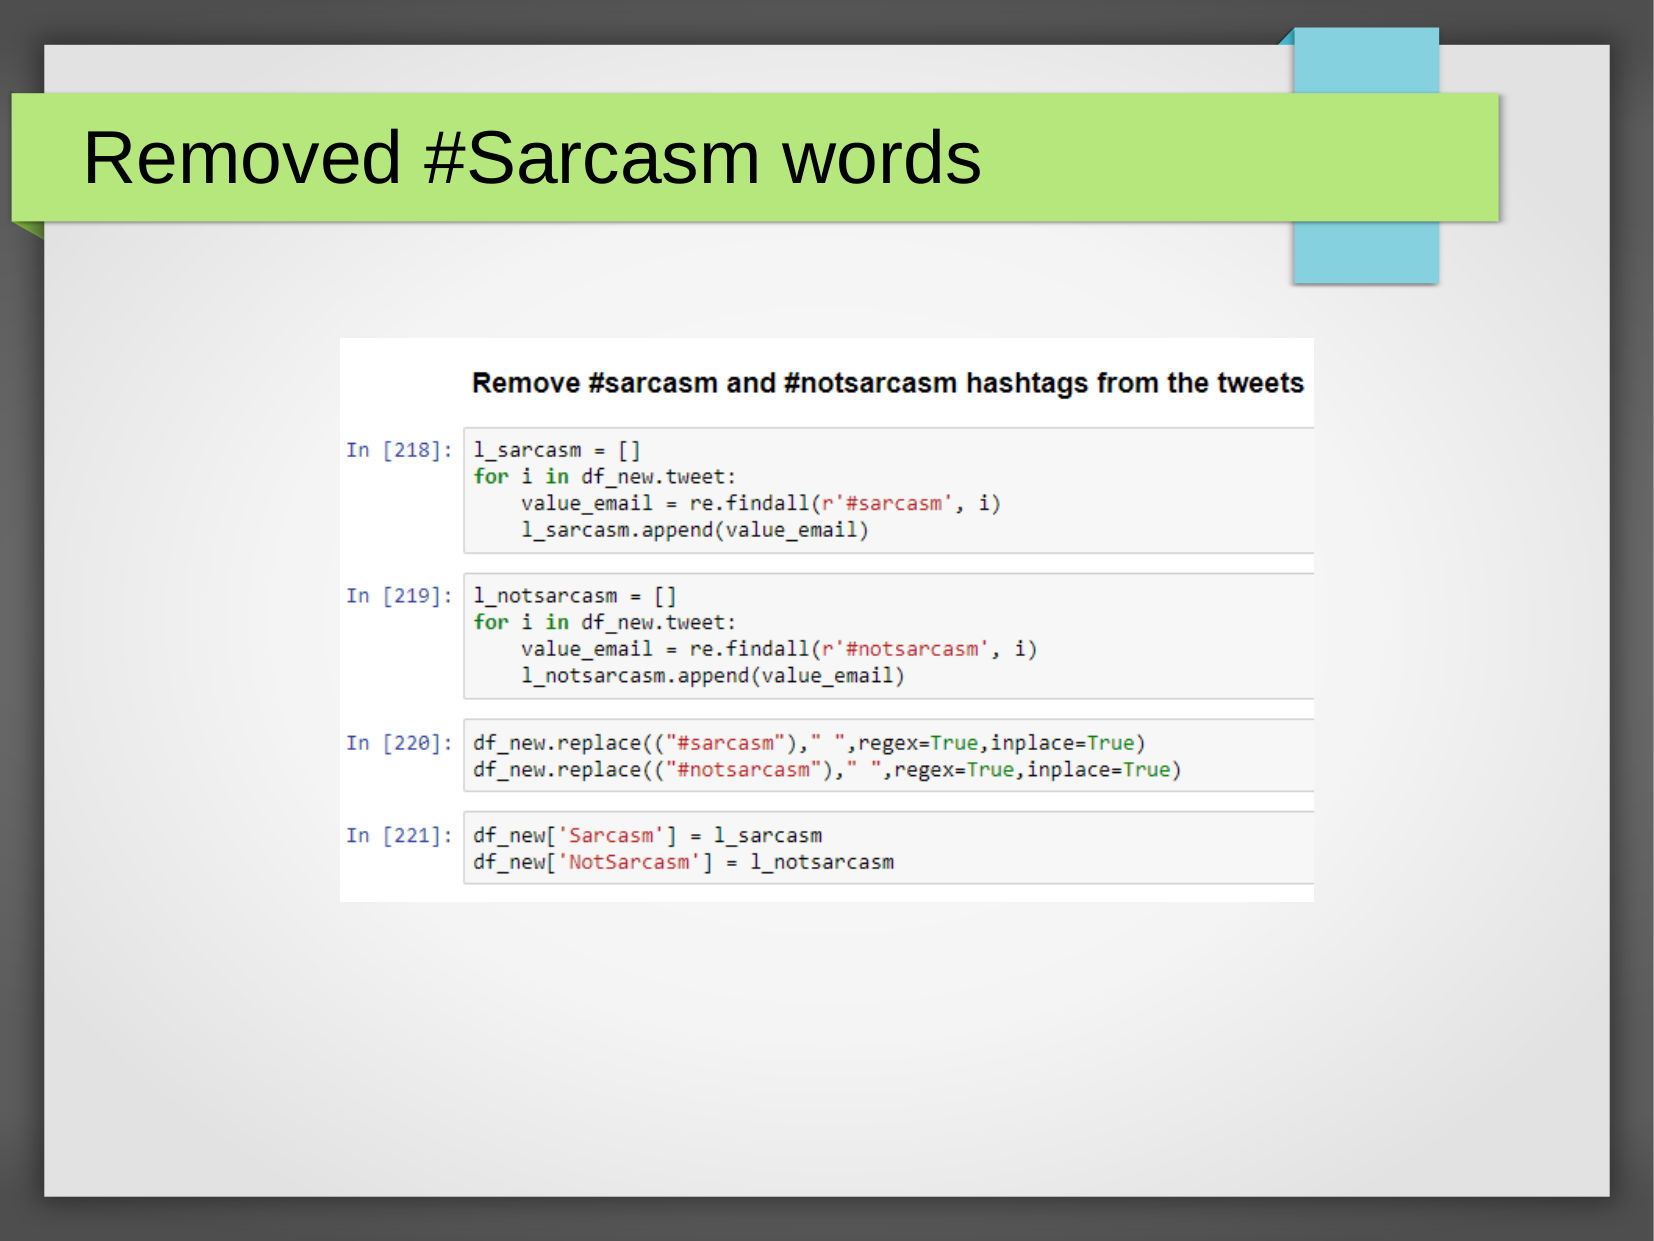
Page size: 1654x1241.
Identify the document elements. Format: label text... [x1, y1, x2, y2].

picture [340, 338, 1314, 902]
title Removed #Sarcasm words [82, 94, 1264, 213]
